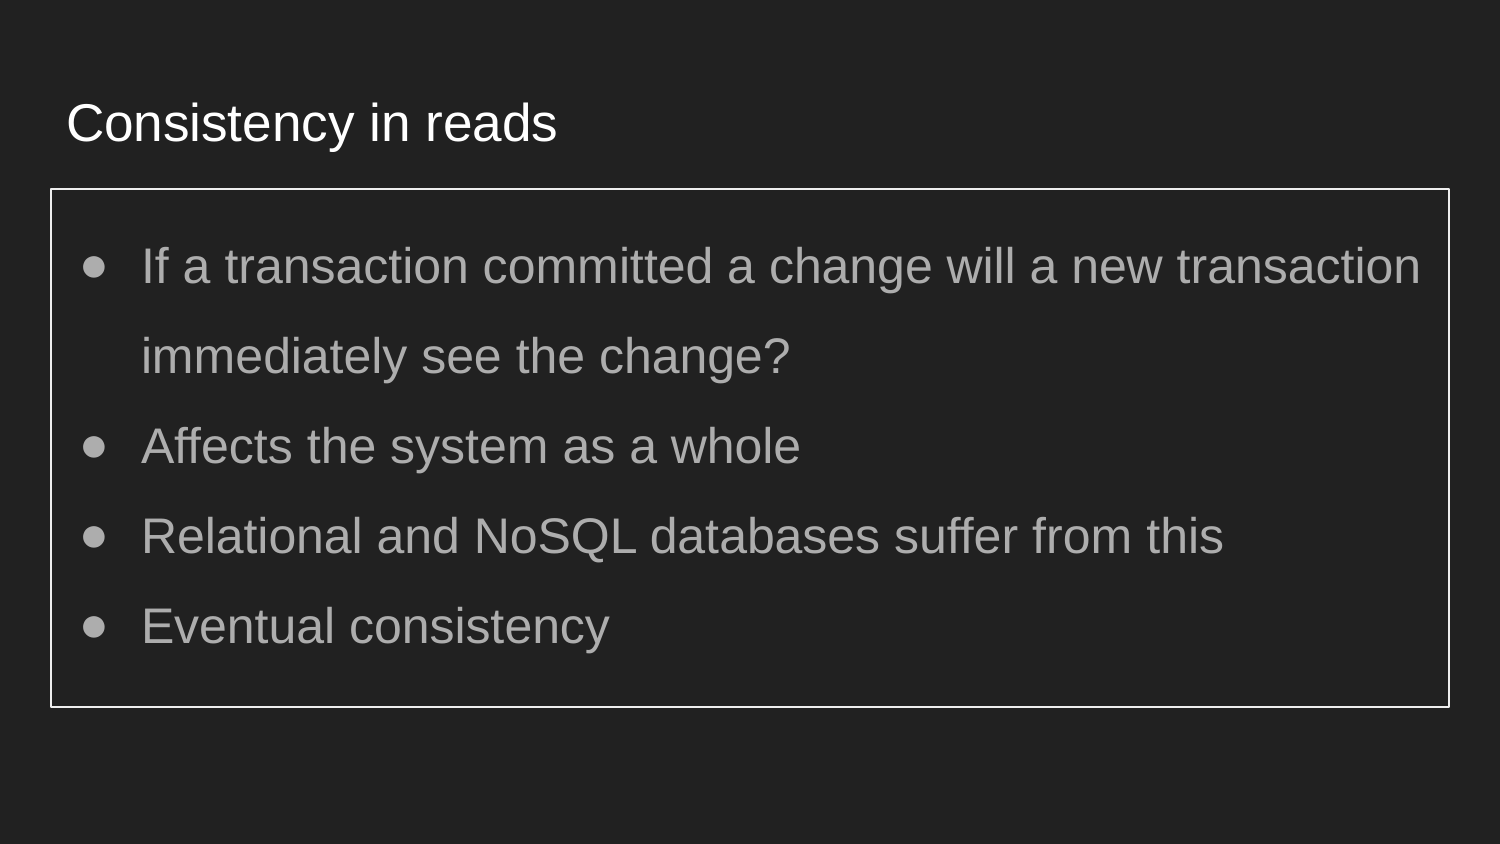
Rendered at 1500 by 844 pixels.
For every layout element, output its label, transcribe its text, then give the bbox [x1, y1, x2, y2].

title Consistency in reads [51, 72, 1449, 167]
list If a transaction committed a change will a new transaction immediately see the change? Affects the system as a whole Relational and NoSQL databases suffer from this Eventual consistency [51, 189, 1449, 708]
